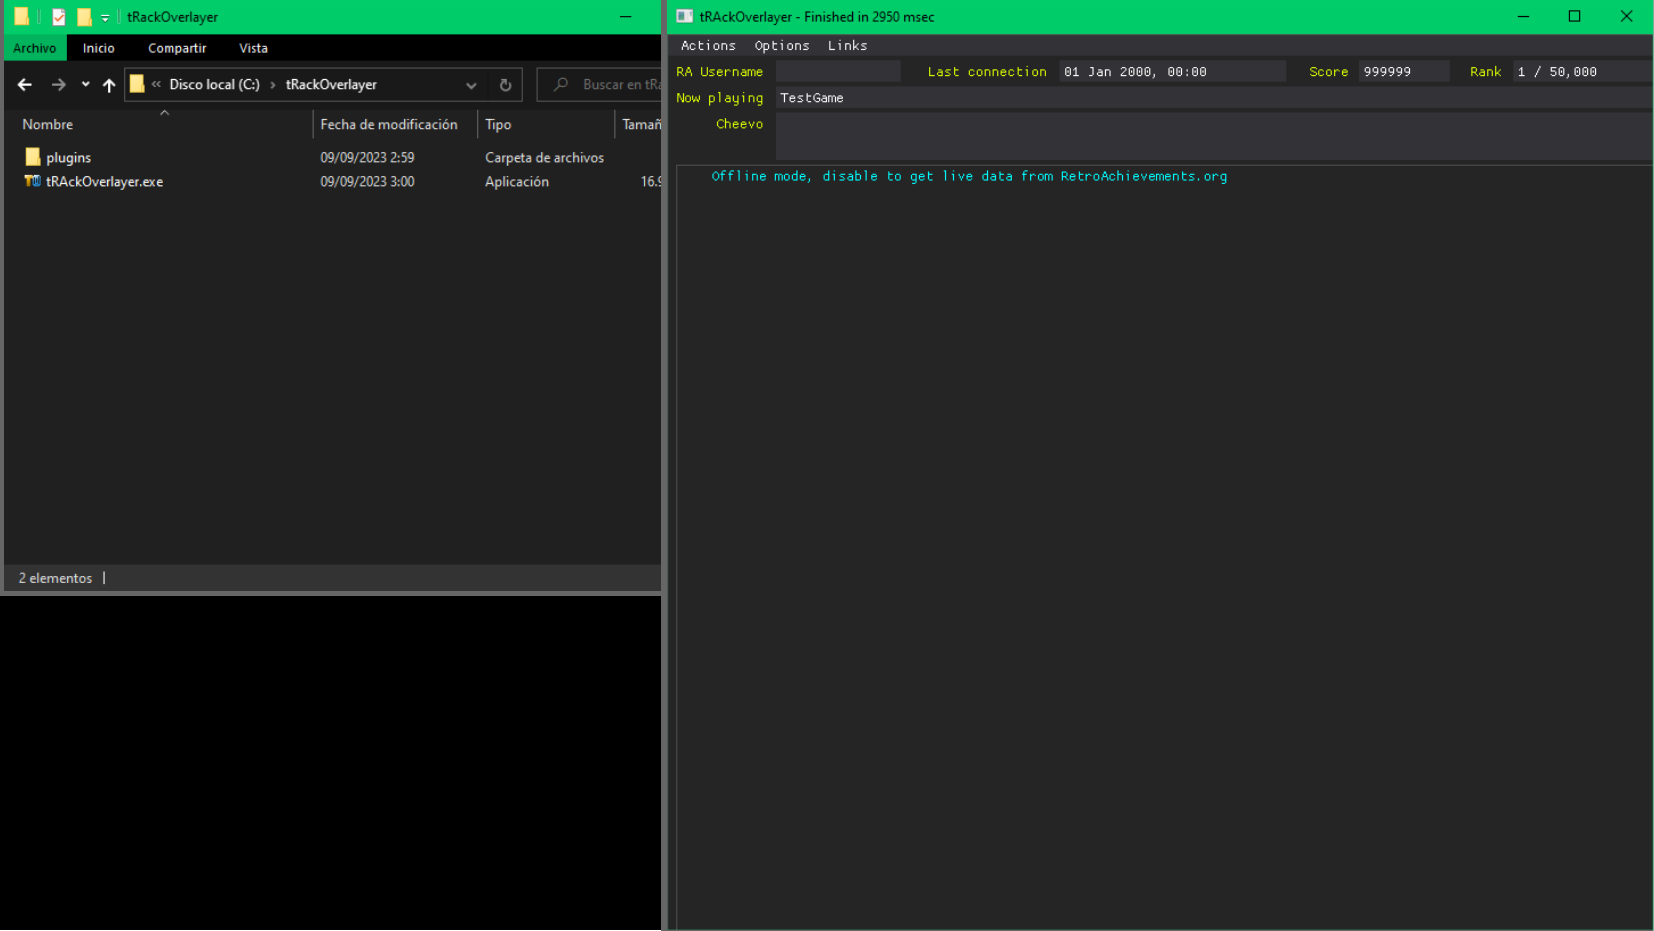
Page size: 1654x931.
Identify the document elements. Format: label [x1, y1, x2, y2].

picture [666, 0, 1654, 931]
picture [3, 0, 661, 591]
